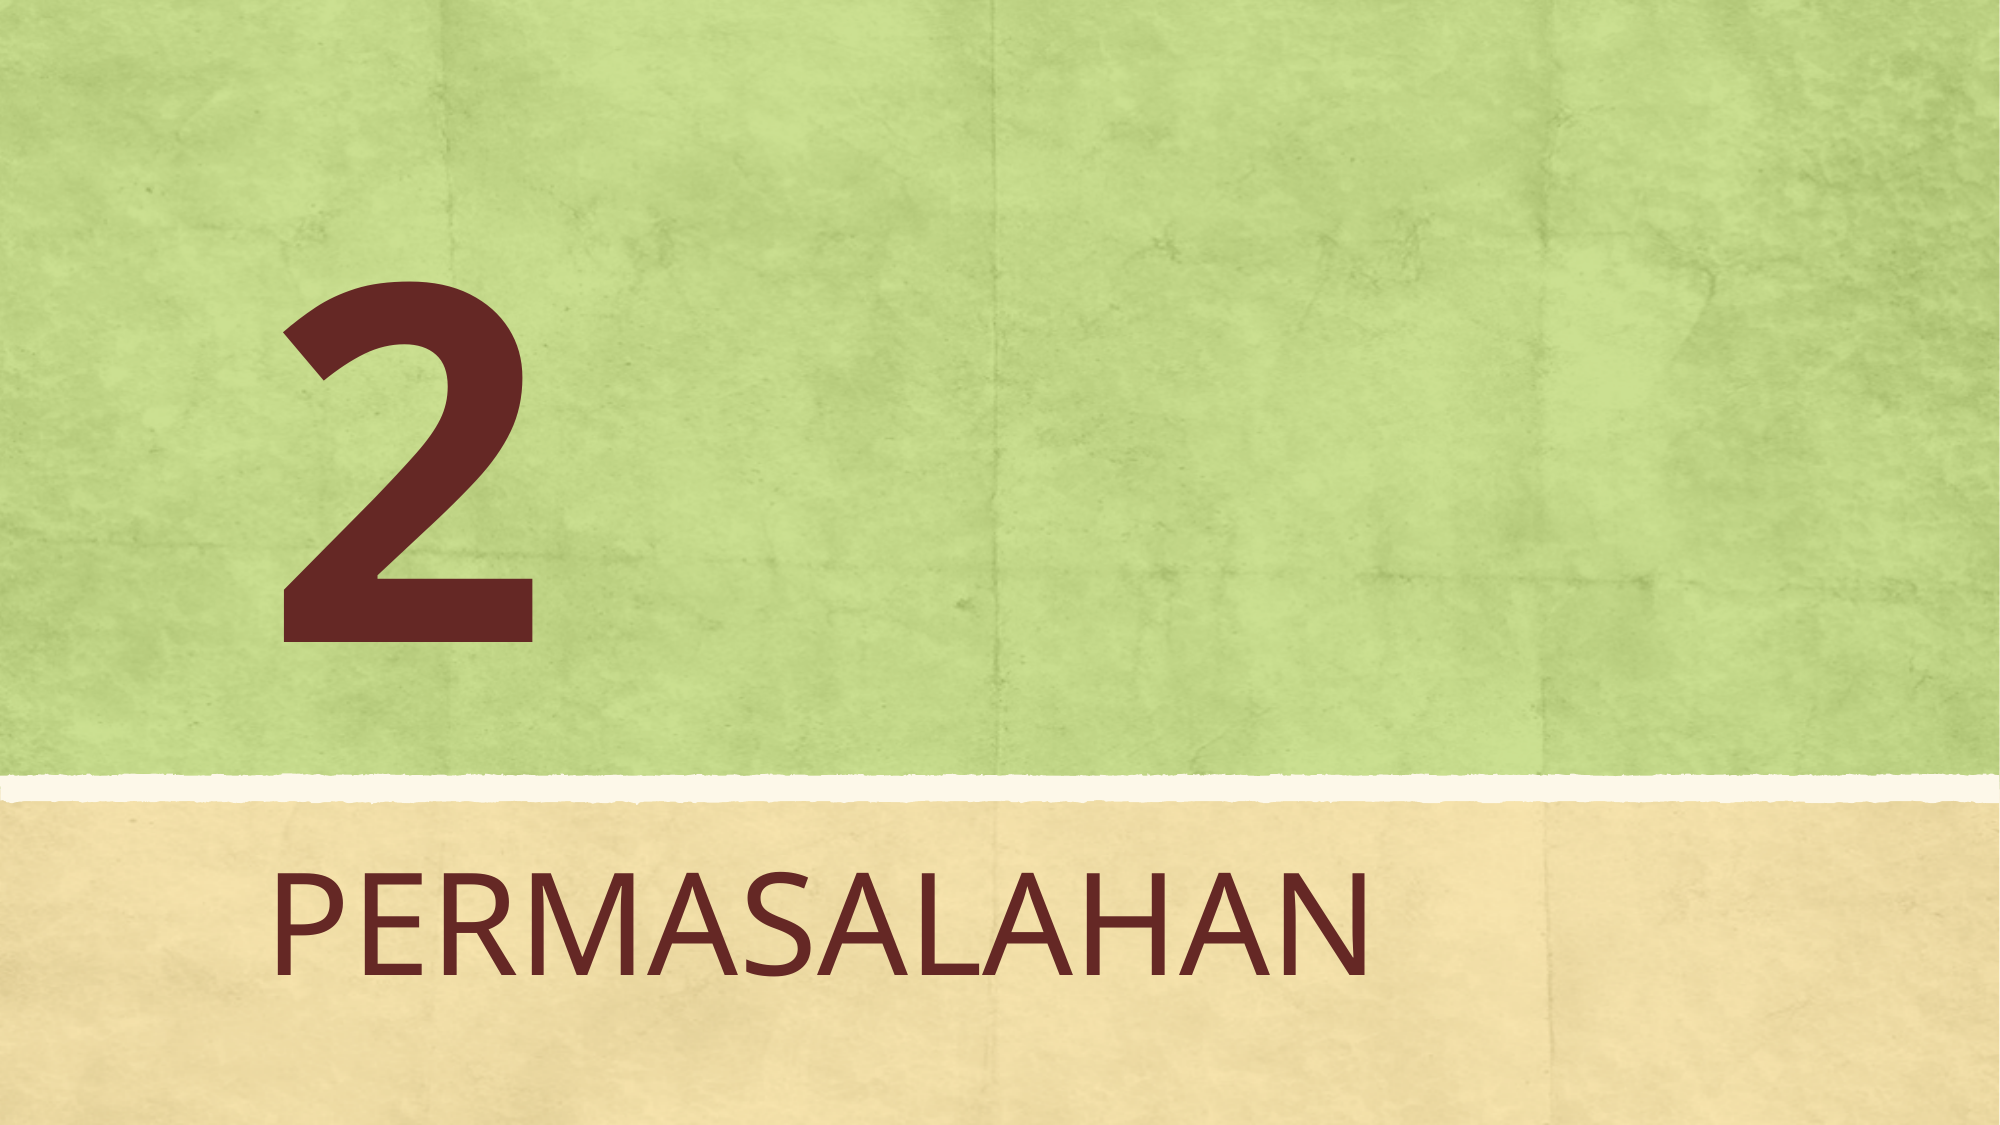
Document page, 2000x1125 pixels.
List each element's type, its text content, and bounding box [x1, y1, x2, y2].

list PERMASALAHAN [249, 825, 1600, 1013]
picture [0, 801, 2000, 1125]
title 2 [249, 312, 1750, 750]
